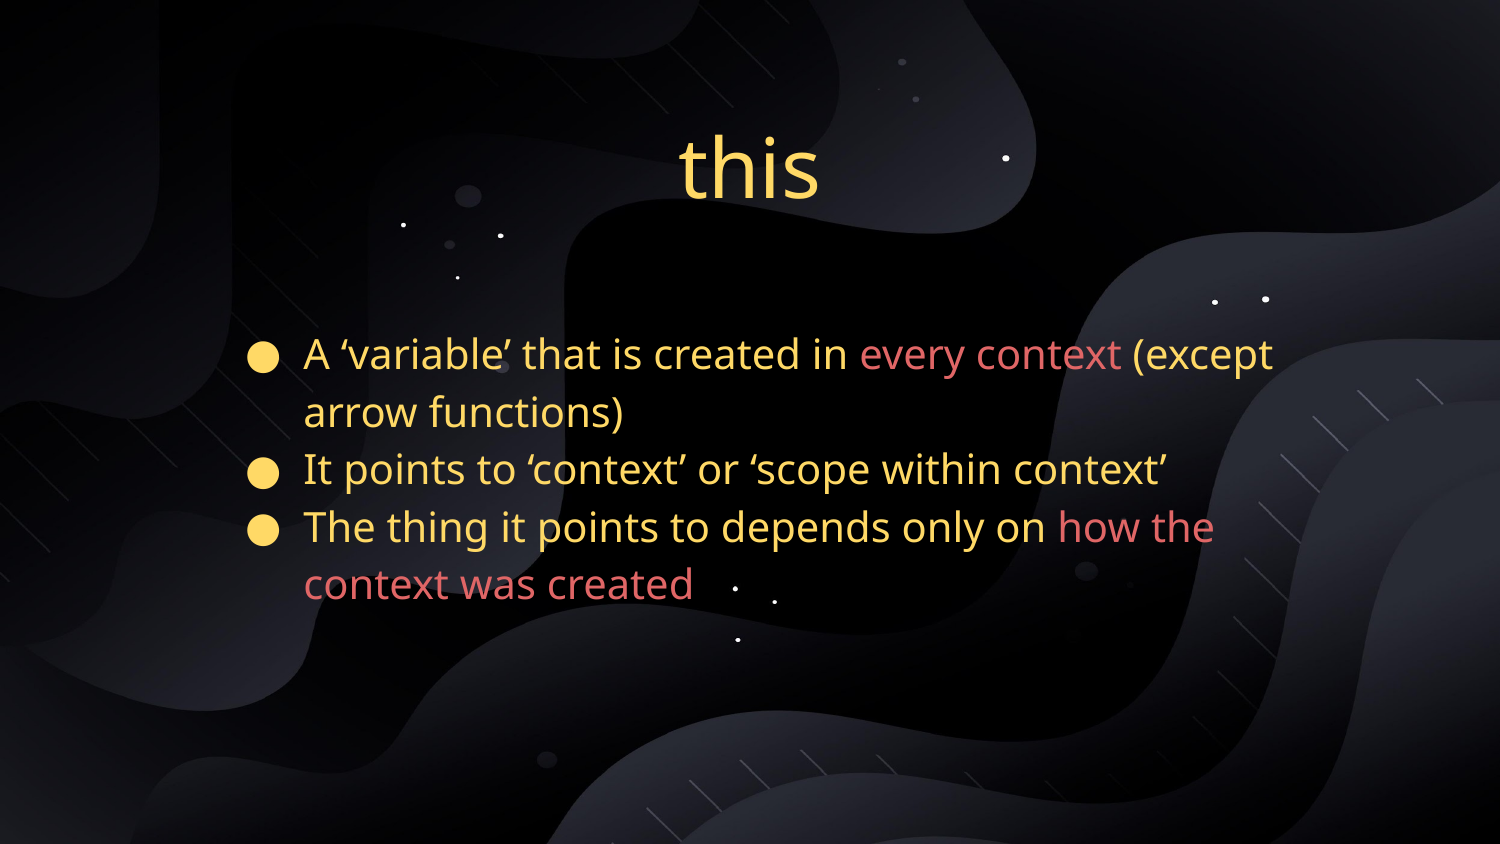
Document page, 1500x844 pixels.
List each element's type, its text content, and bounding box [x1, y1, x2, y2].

title this [355, 62, 1145, 268]
list A ‘variable’ that is created in every context (except arrow functions) It points to ‘context’ or ‘scope within context’ The thing it points to depends only on how the context was created [220, 316, 1304, 656]
picture [0, 0, 1500, 844]
